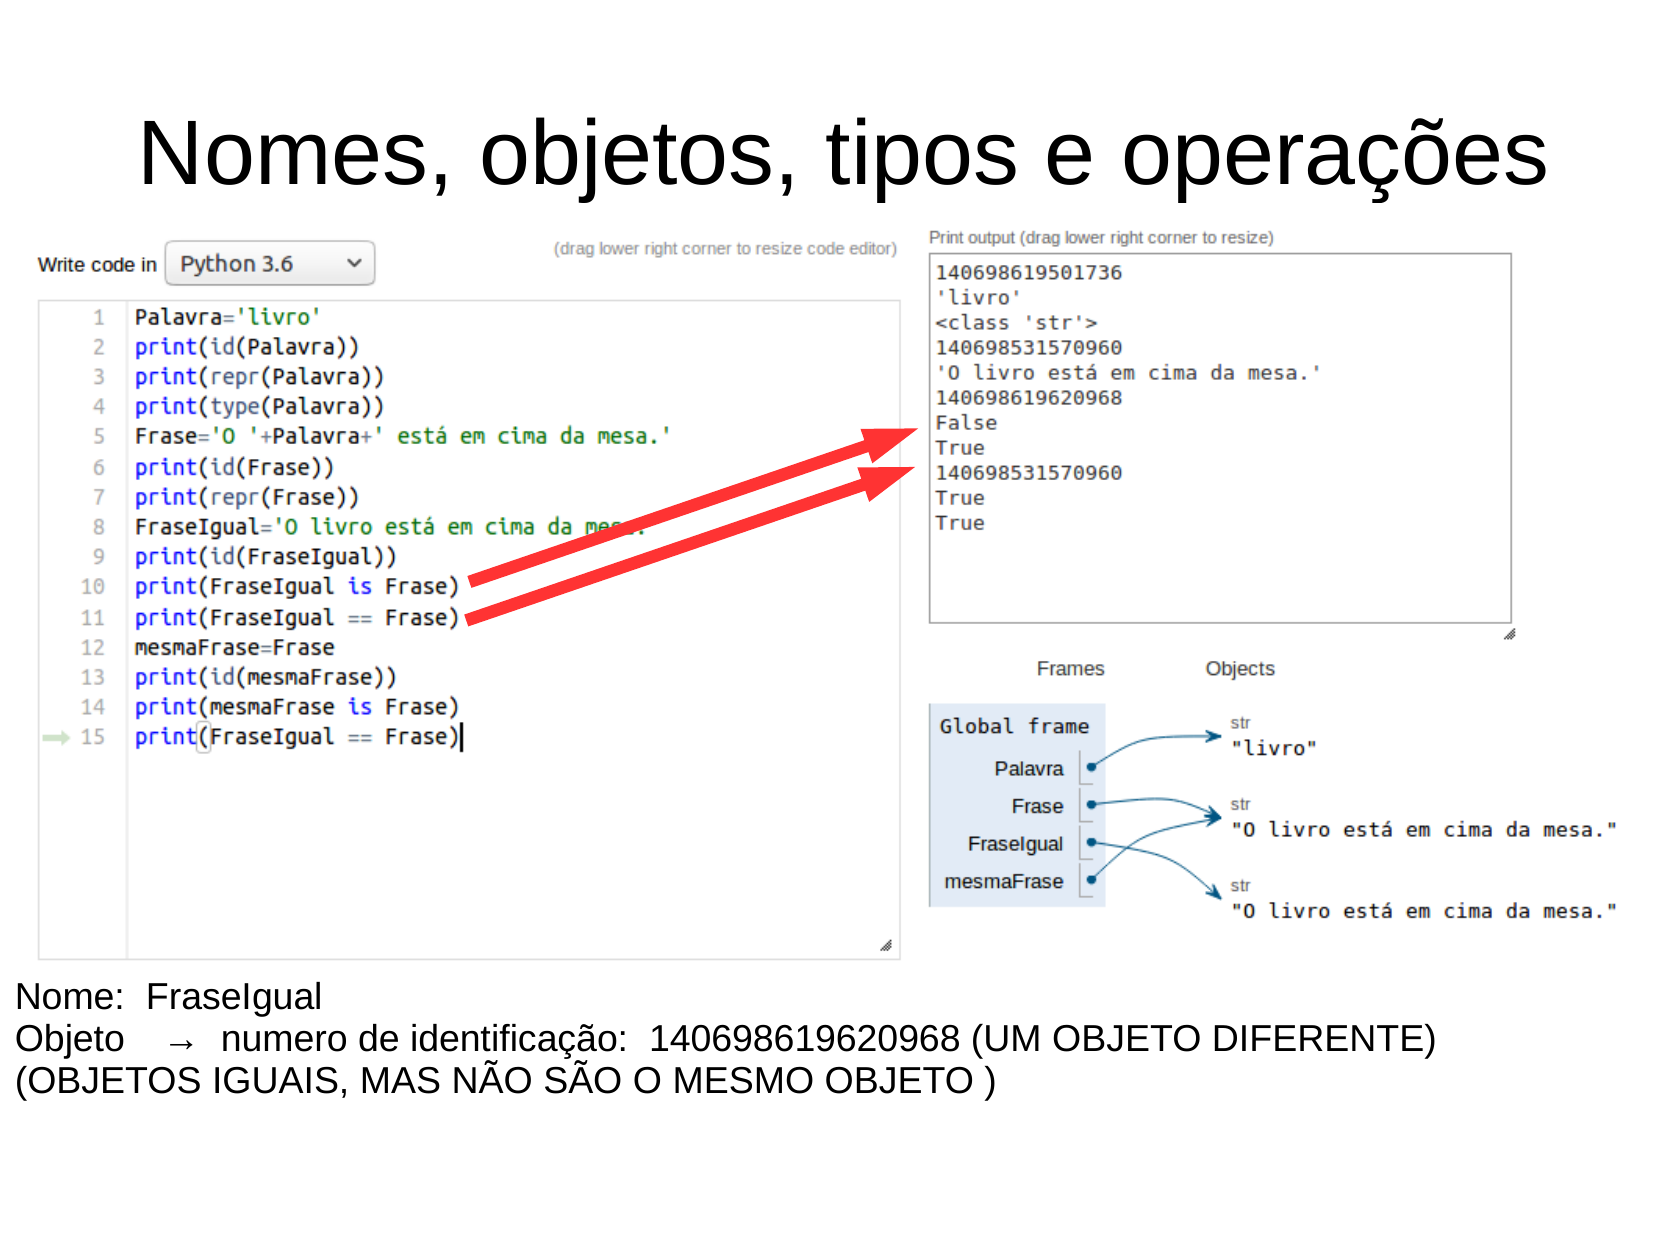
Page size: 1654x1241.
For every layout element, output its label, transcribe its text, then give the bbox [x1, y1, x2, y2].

text_box Nome: FraseIgual Objeto → numero de identificação: 140698619620968 (UM OBJETO DIFERENTE) (OBJETOS IGUAIS, MAS NÃO SÃO O MESMO OBJETO ) [0, 968, 1619, 1199]
picture [21, 203, 1642, 969]
title Nomes, objetos, tipos e operações [82, 49, 1571, 203]
